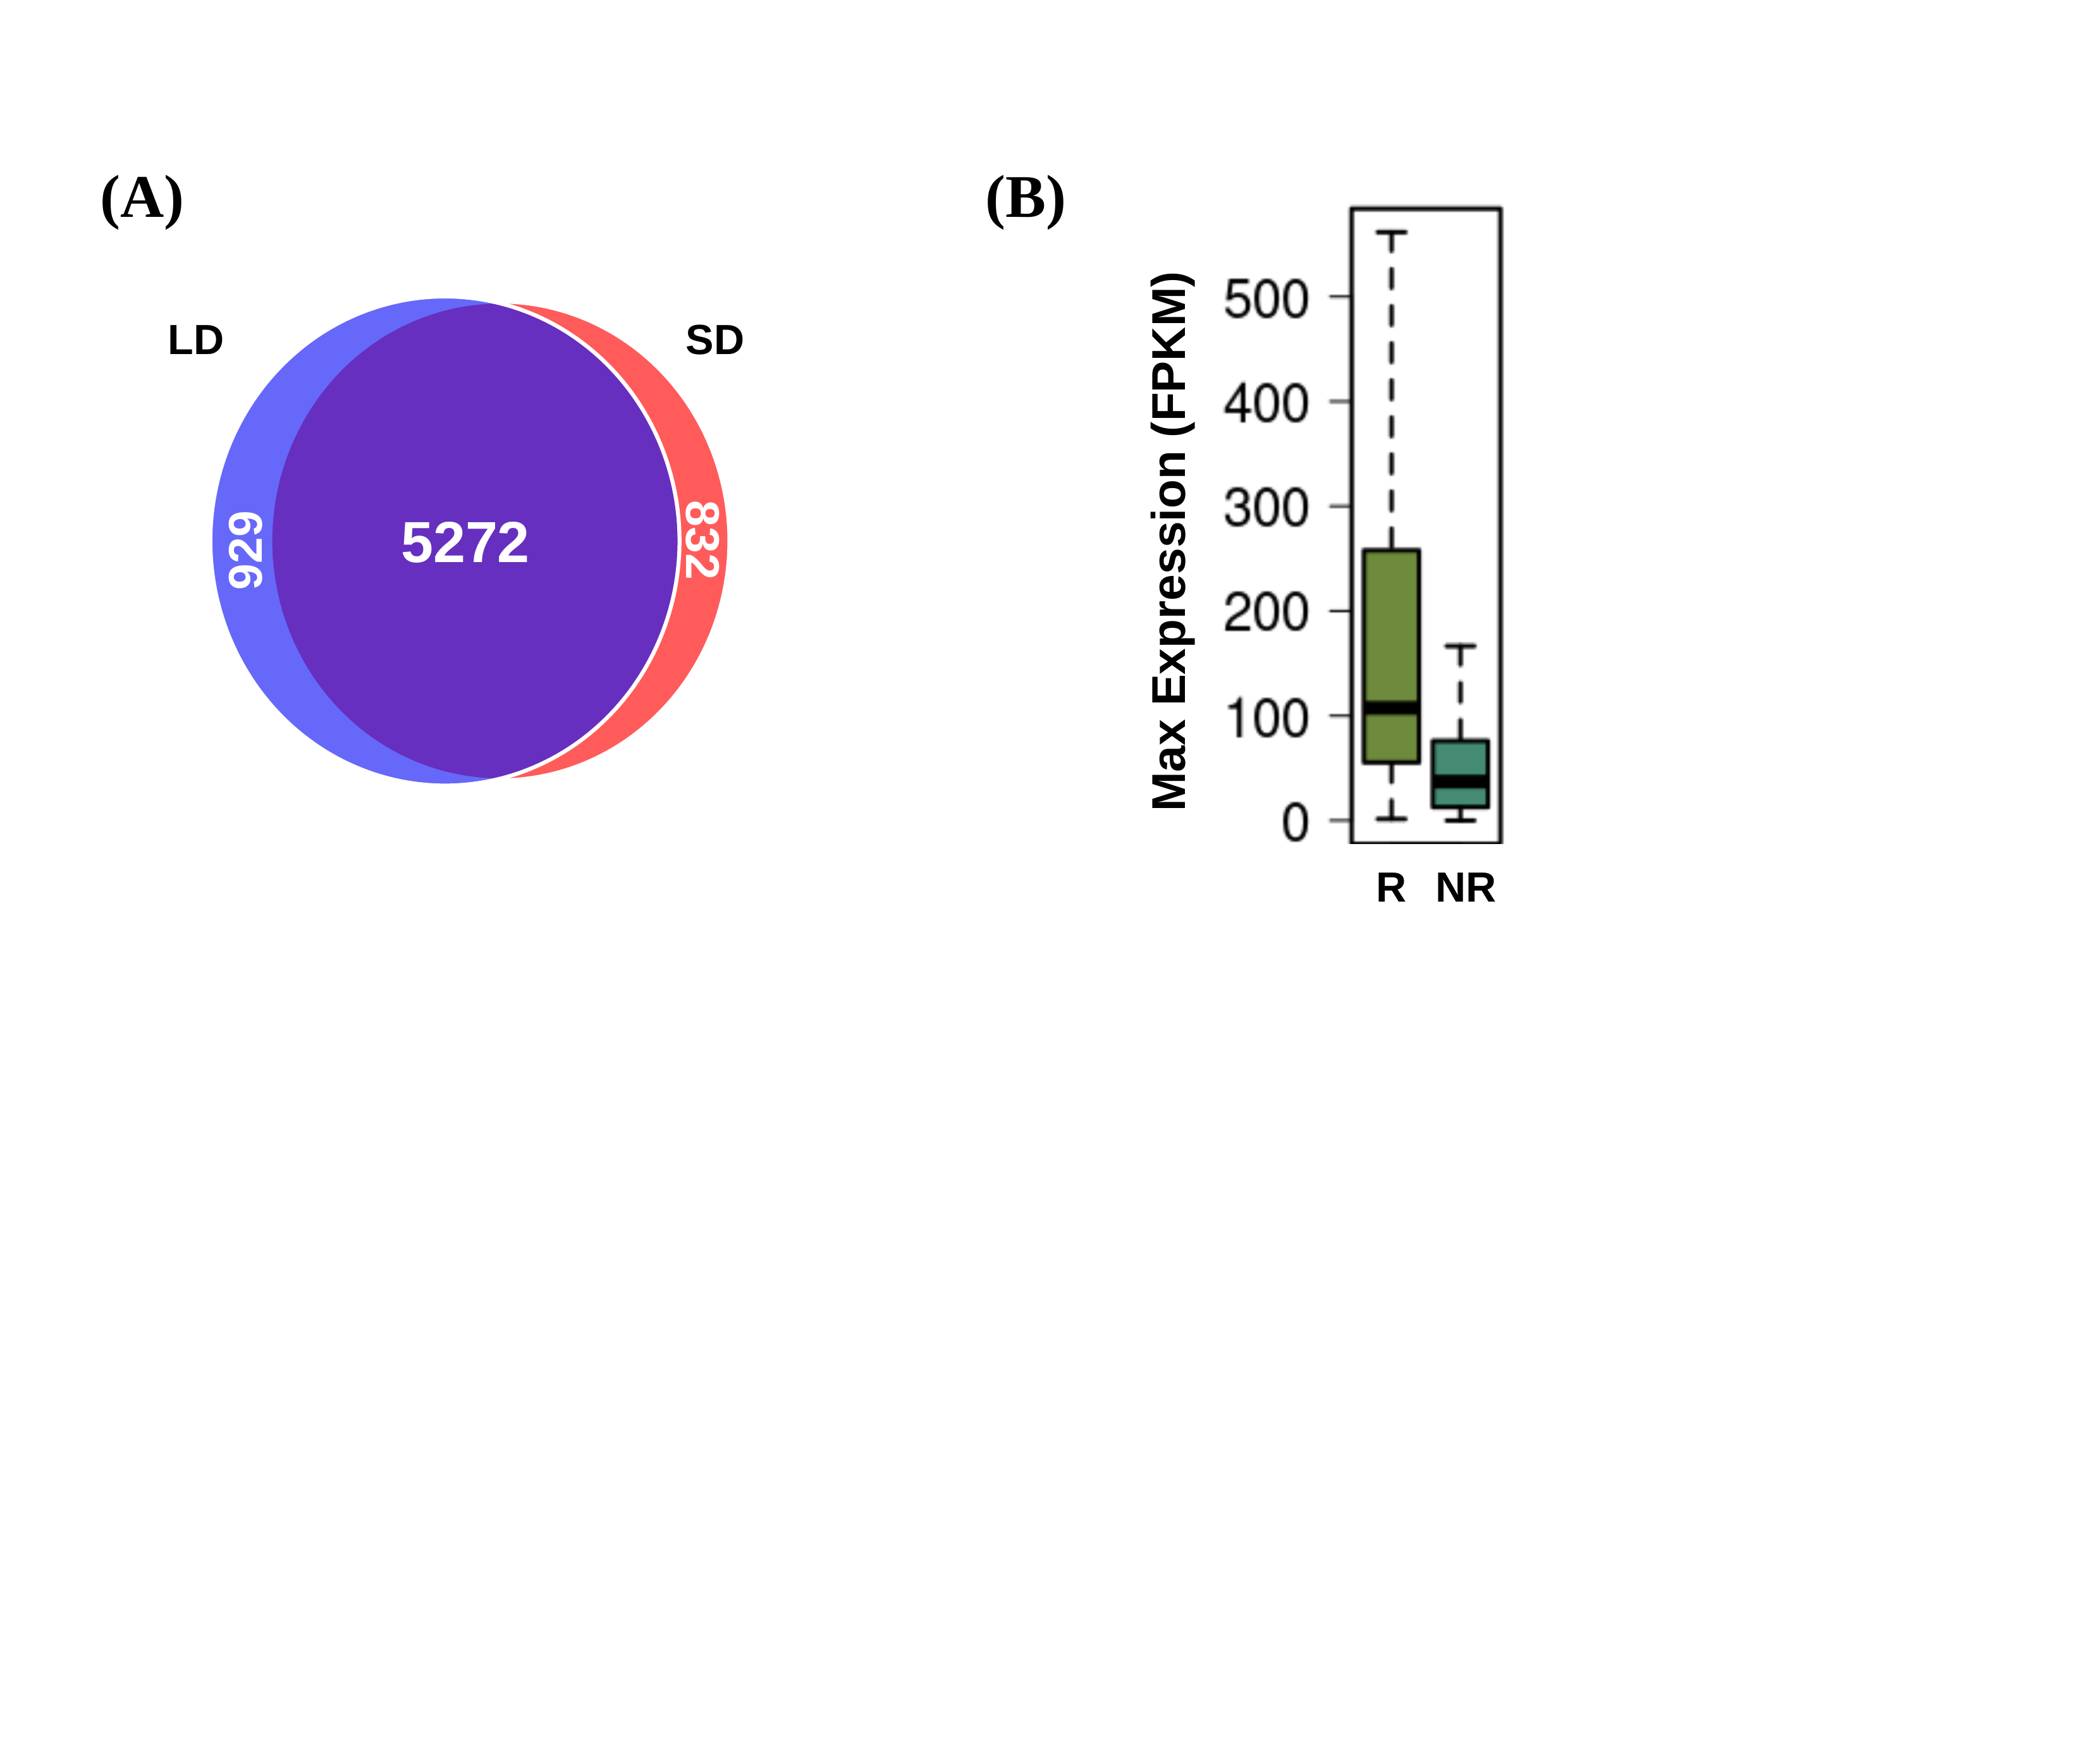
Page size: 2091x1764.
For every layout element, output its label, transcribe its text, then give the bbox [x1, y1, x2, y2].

text_box [217, 296, 725, 786]
text_box SD [676, 311, 856, 394]
text_box [210, 496, 214, 586]
text_box NR [1426, 859, 1516, 962]
text_box R [1366, 859, 1420, 926]
text_box 5272 [391, 505, 572, 580]
text_box 929 [214, 412, 285, 600]
text_box LD [159, 311, 339, 394]
text_box (B) [961, 158, 1285, 269]
picture [1177, 27, 1591, 844]
text_box (A) [76, 158, 400, 269]
text_box Max Expression (FPKM) [1137, 184, 1297, 821]
text_box 832 [664, 491, 734, 679]
